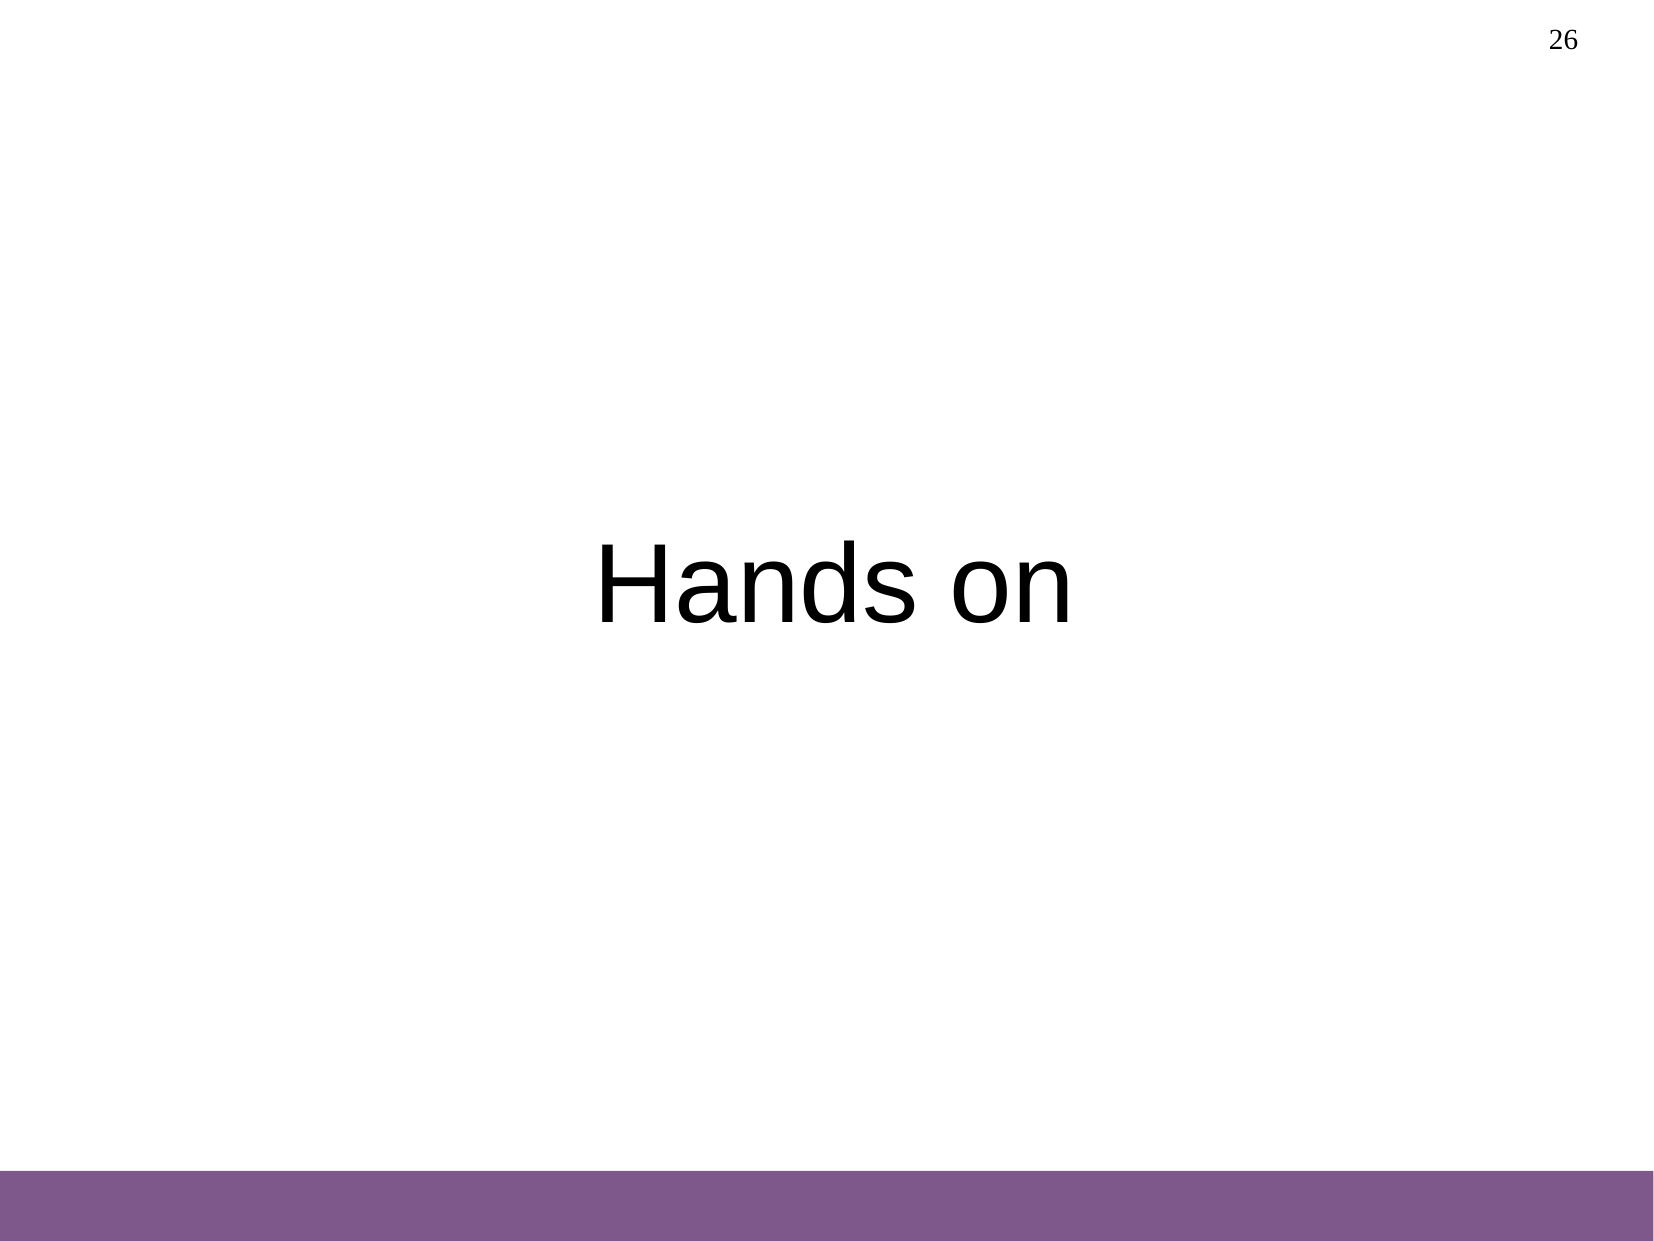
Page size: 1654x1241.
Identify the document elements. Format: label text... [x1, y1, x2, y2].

text_box [0, 1170, 1654, 1241]
text_box Hands on [578, 513, 1323, 780]
